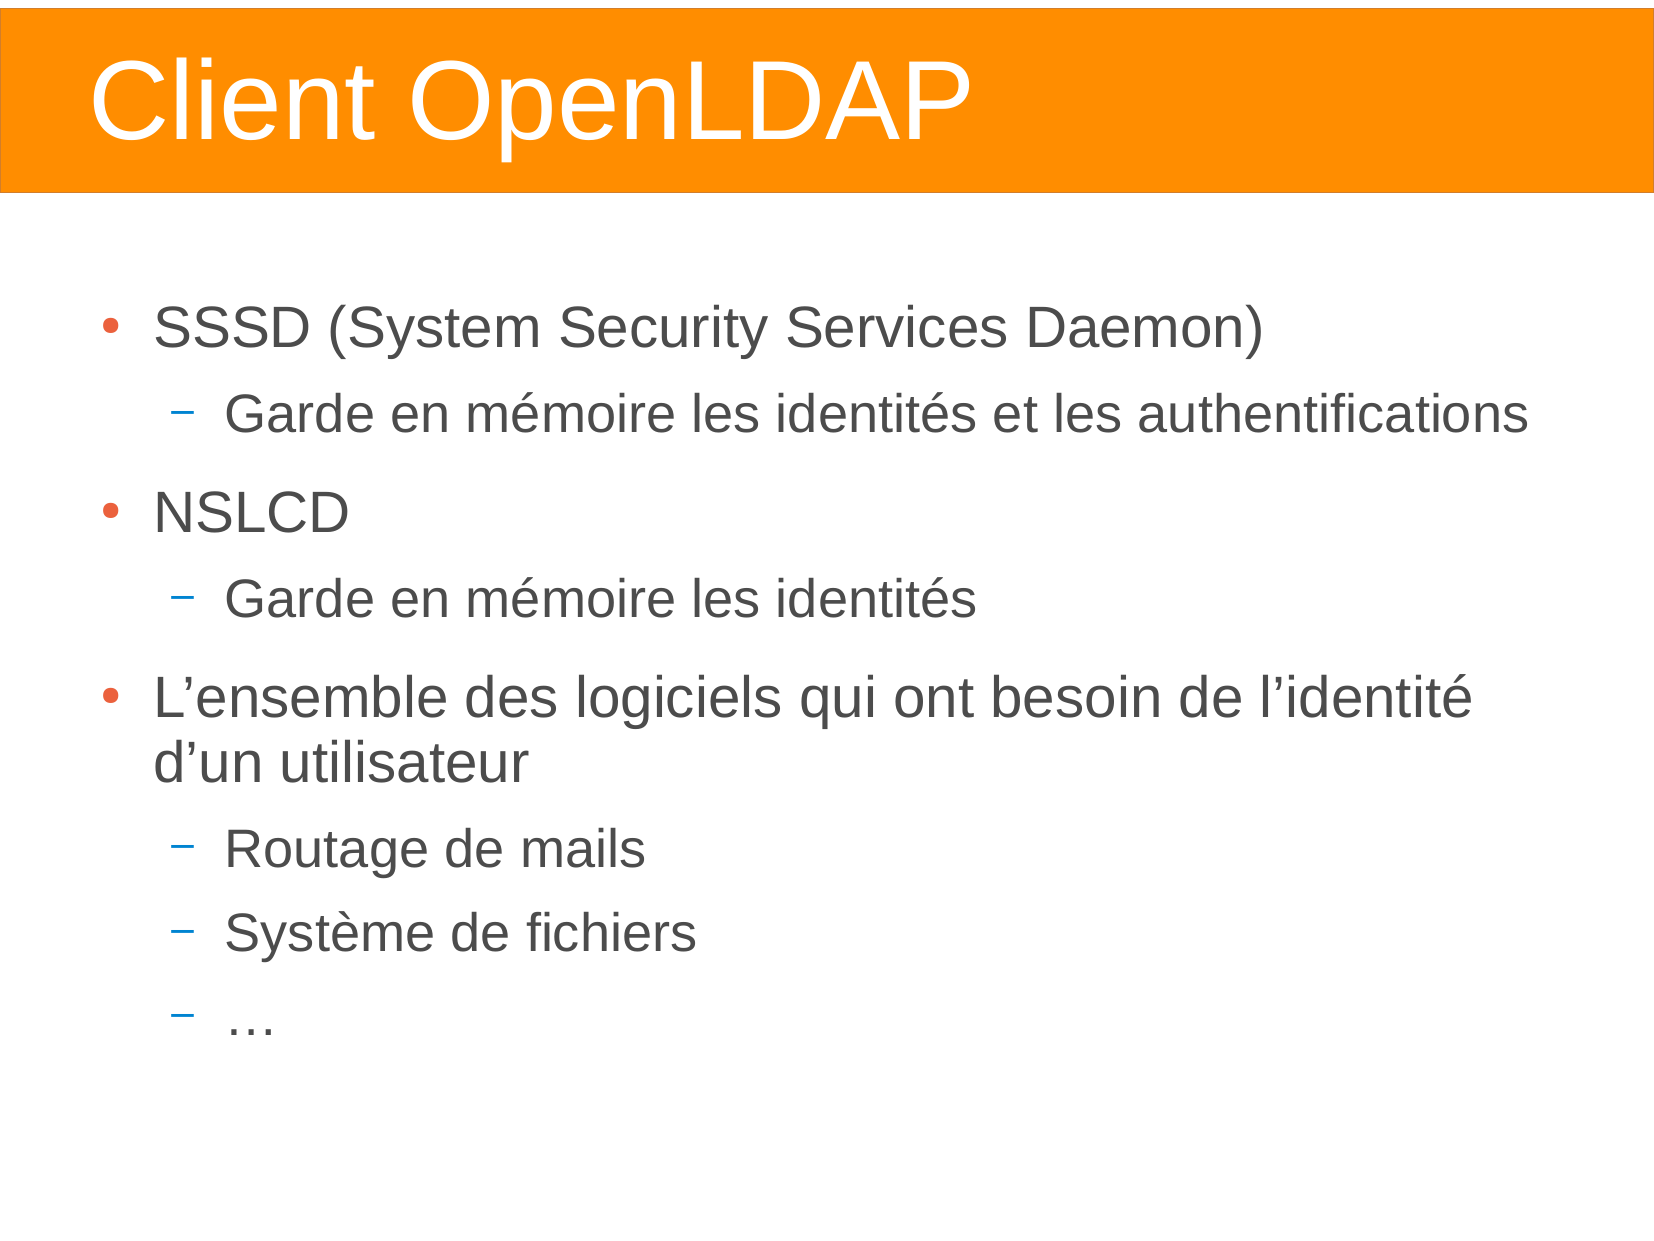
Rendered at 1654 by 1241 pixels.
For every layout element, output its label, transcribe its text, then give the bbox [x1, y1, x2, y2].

list SSSD (System Security Services Daemon) Garde en mémoire les identités et les authentifications NSLCD Garde en mémoire les identités L’ensemble des logiciels qui ont besoin de l’identité d’un utilisateur Routage de mails Système de fichiers … [82, 295, 1571, 1182]
title Client OpenLDAP [0, 8, 1654, 193]
